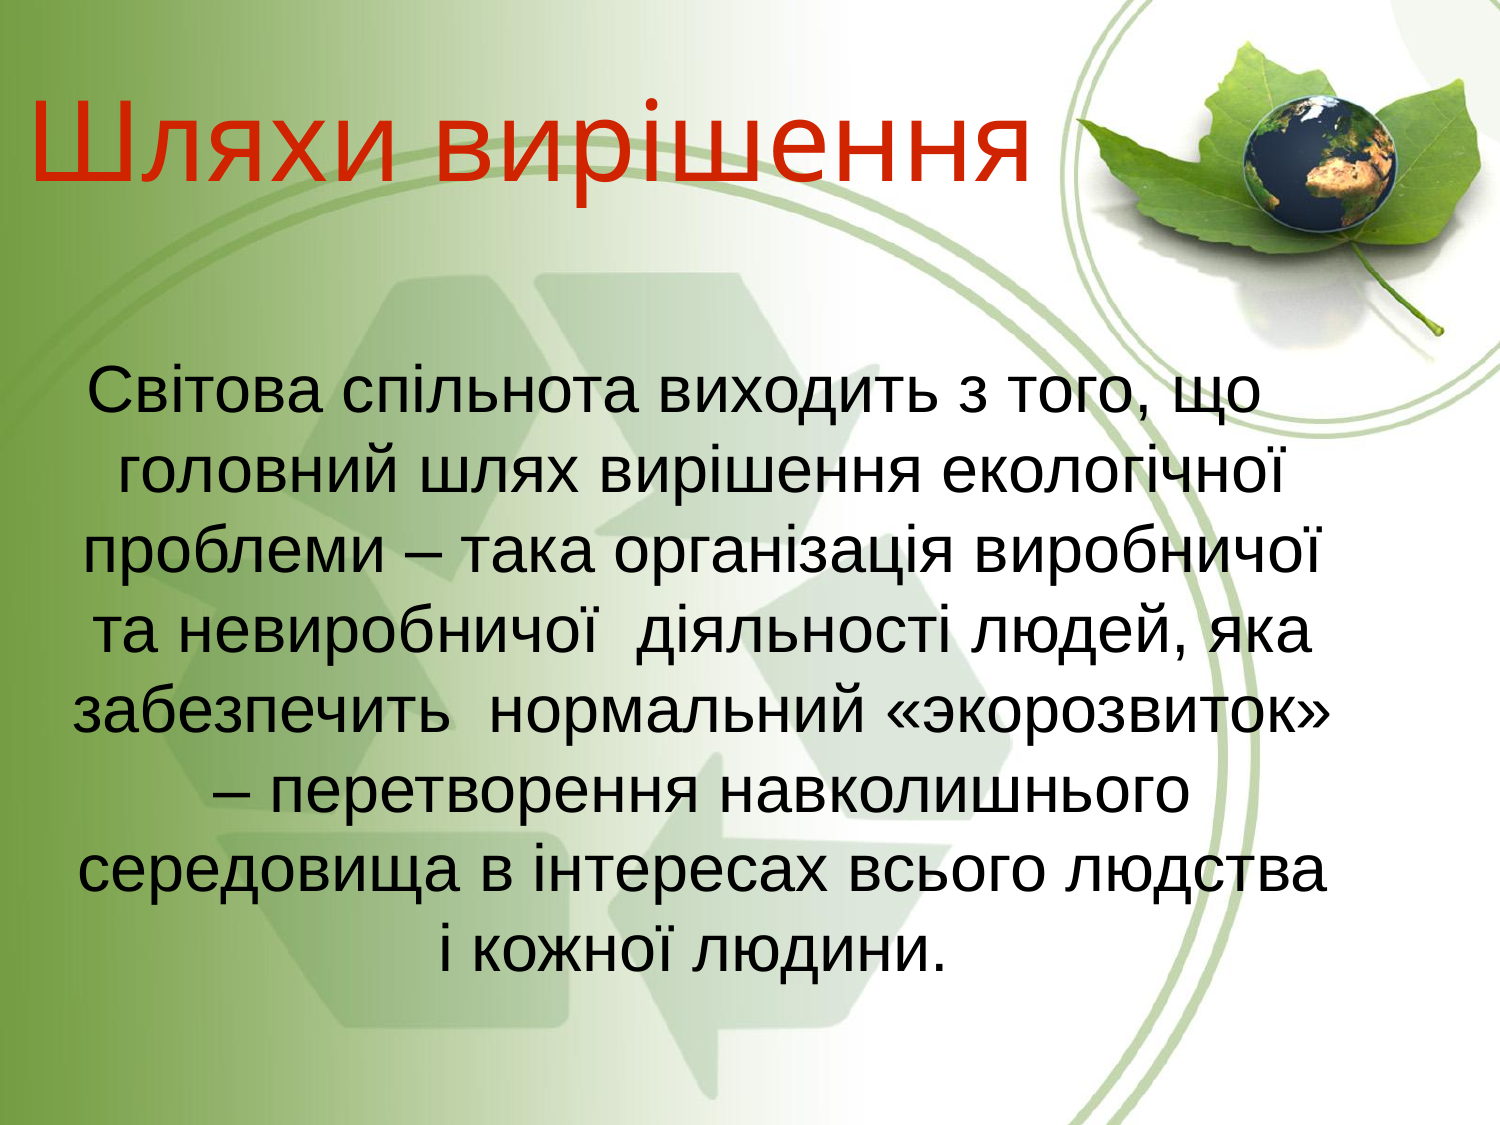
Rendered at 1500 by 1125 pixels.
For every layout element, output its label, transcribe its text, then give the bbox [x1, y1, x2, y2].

title Шляхи вирішення [0, 42, 1063, 231]
list Світова спільнота виходить з того, що головний шлях вирішення екологічної проблеми – така організація виробничої та невиробничої діяльності людей, яка забезпечить нормальний «экорозвиток» – перетворення навколишнього середовища в інтересах всього людства і кожної людини. [0, 338, 1350, 1081]
picture [0, 0, 1500, 1125]
